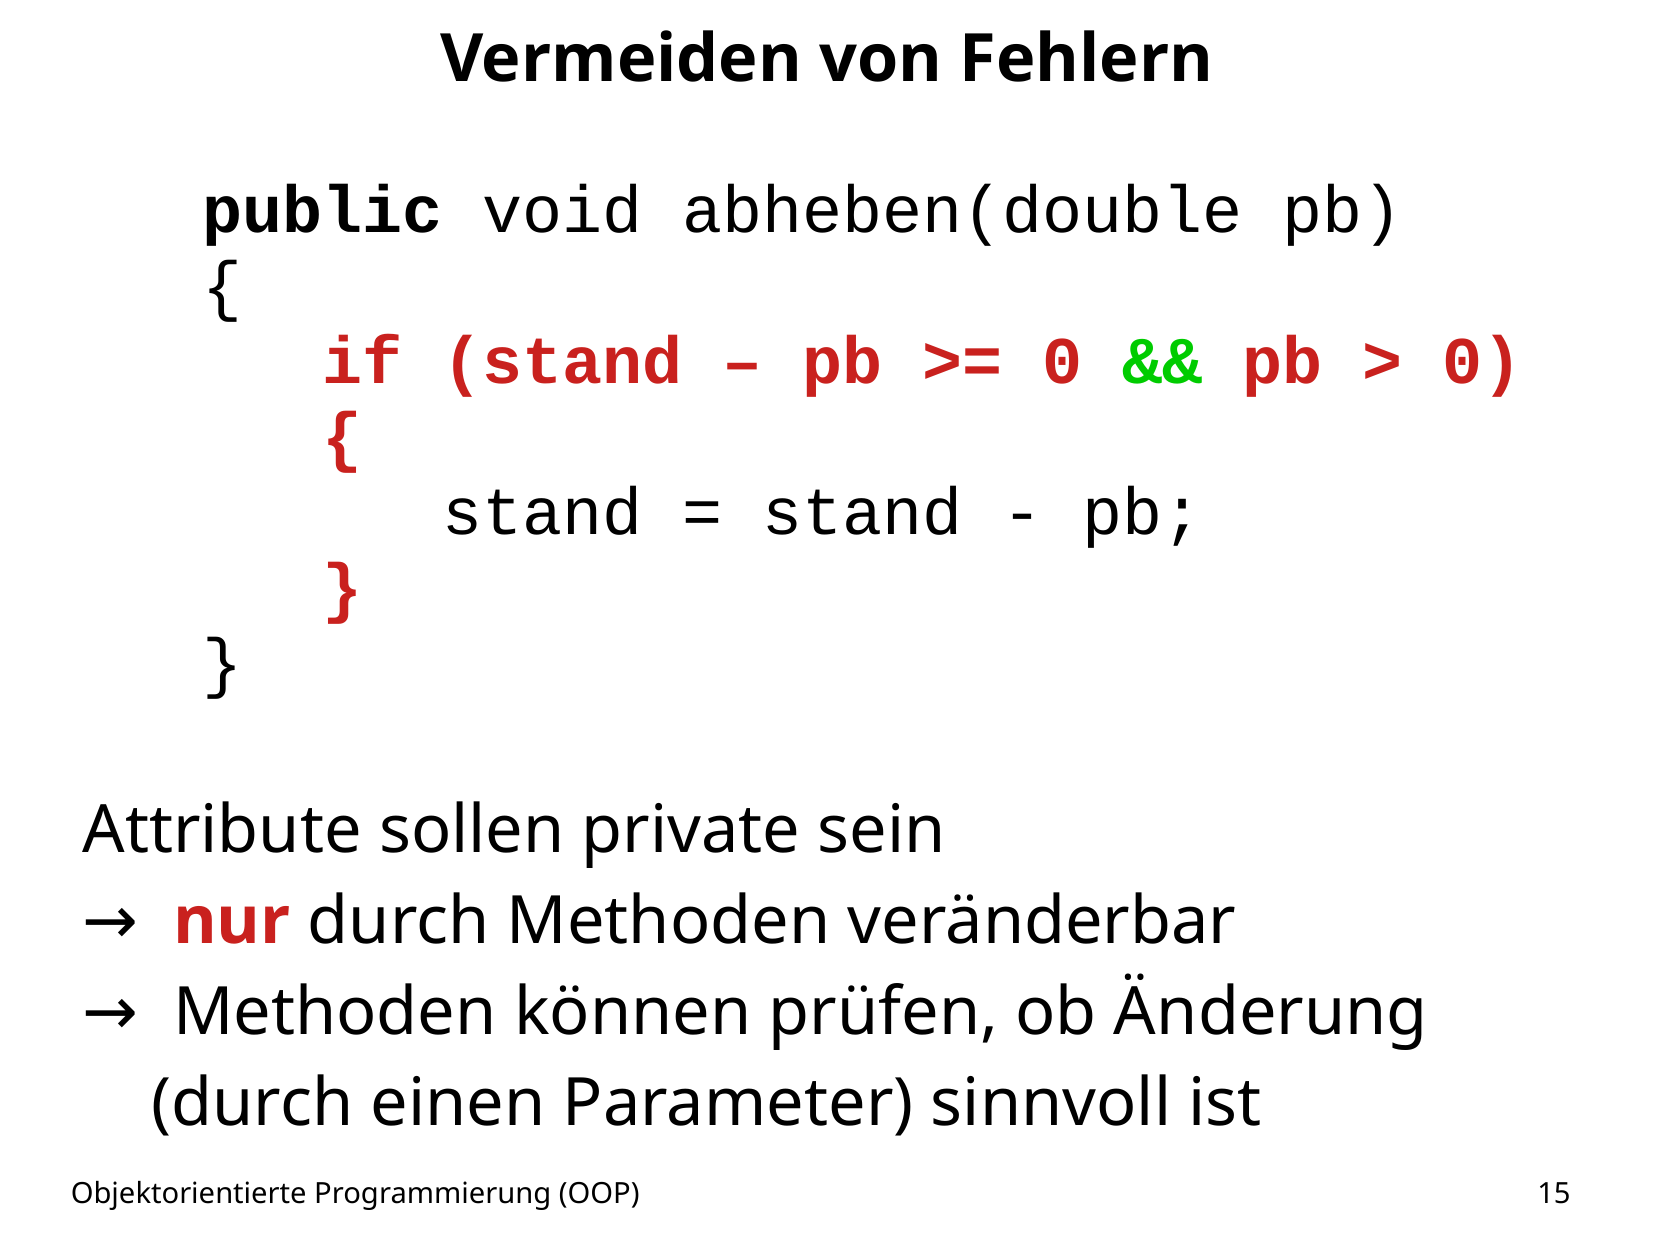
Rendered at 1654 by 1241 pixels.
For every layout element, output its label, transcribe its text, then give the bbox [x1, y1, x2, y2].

list public void abheben(double pb) { if (stand – pb >= 0 && pb > 0) { stand = stand - pb; } } Attribute sollen private sein → nur durch Methoden veränderbar → Methoden können prüfen, ob Änderung (durch einen Parameter) sinnvoll ist [82, 177, 1548, 1146]
title Vermeiden von Fehlern [0, 5, 1654, 107]
